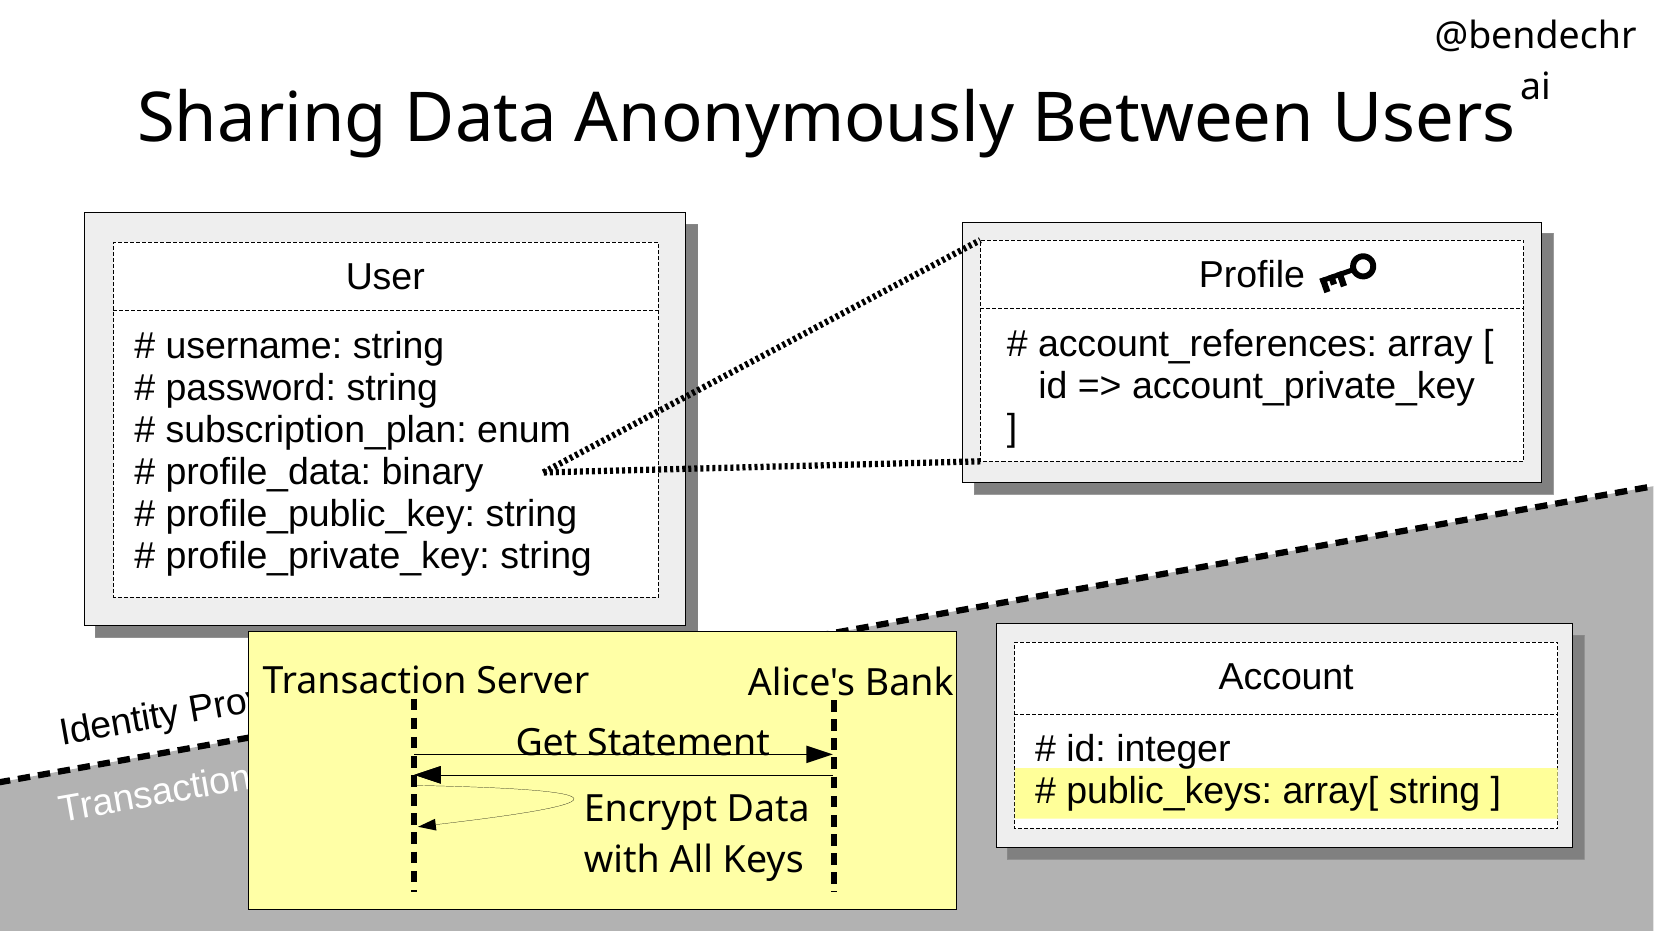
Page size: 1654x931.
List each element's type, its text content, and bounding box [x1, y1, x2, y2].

text_box Get Statement [500, 708, 748, 767]
text_box Alice's Bank [733, 648, 936, 706]
text_box User [113, 242, 658, 311]
text_box # username: string # password: string # subscription_plan: enum # profile_data: binary # profile_public_key: string # profile_private_key: string [113, 310, 646, 590]
text_box Encrypt Data with All Keys [569, 773, 792, 880]
title Sharing Data Anonymously Between Users [82, 37, 1571, 193]
text_box [0, 486, 1654, 931]
text_box # id: integer # public_keys: array[ string ] [1014, 714, 1547, 876]
text_box [962, 222, 1542, 483]
text_box Transaction Server [39, 746, 248, 840]
text_box Account [1014, 642, 1558, 715]
text_box Identity Provider [40, 670, 248, 763]
text_box Transaction Server [248, 646, 550, 705]
text_box [84, 212, 686, 626]
text_box Profile [980, 240, 1524, 309]
text_box # account_references: array [ id => account_private_key ] [986, 308, 1565, 504]
text_box [1319, 267, 1354, 294]
